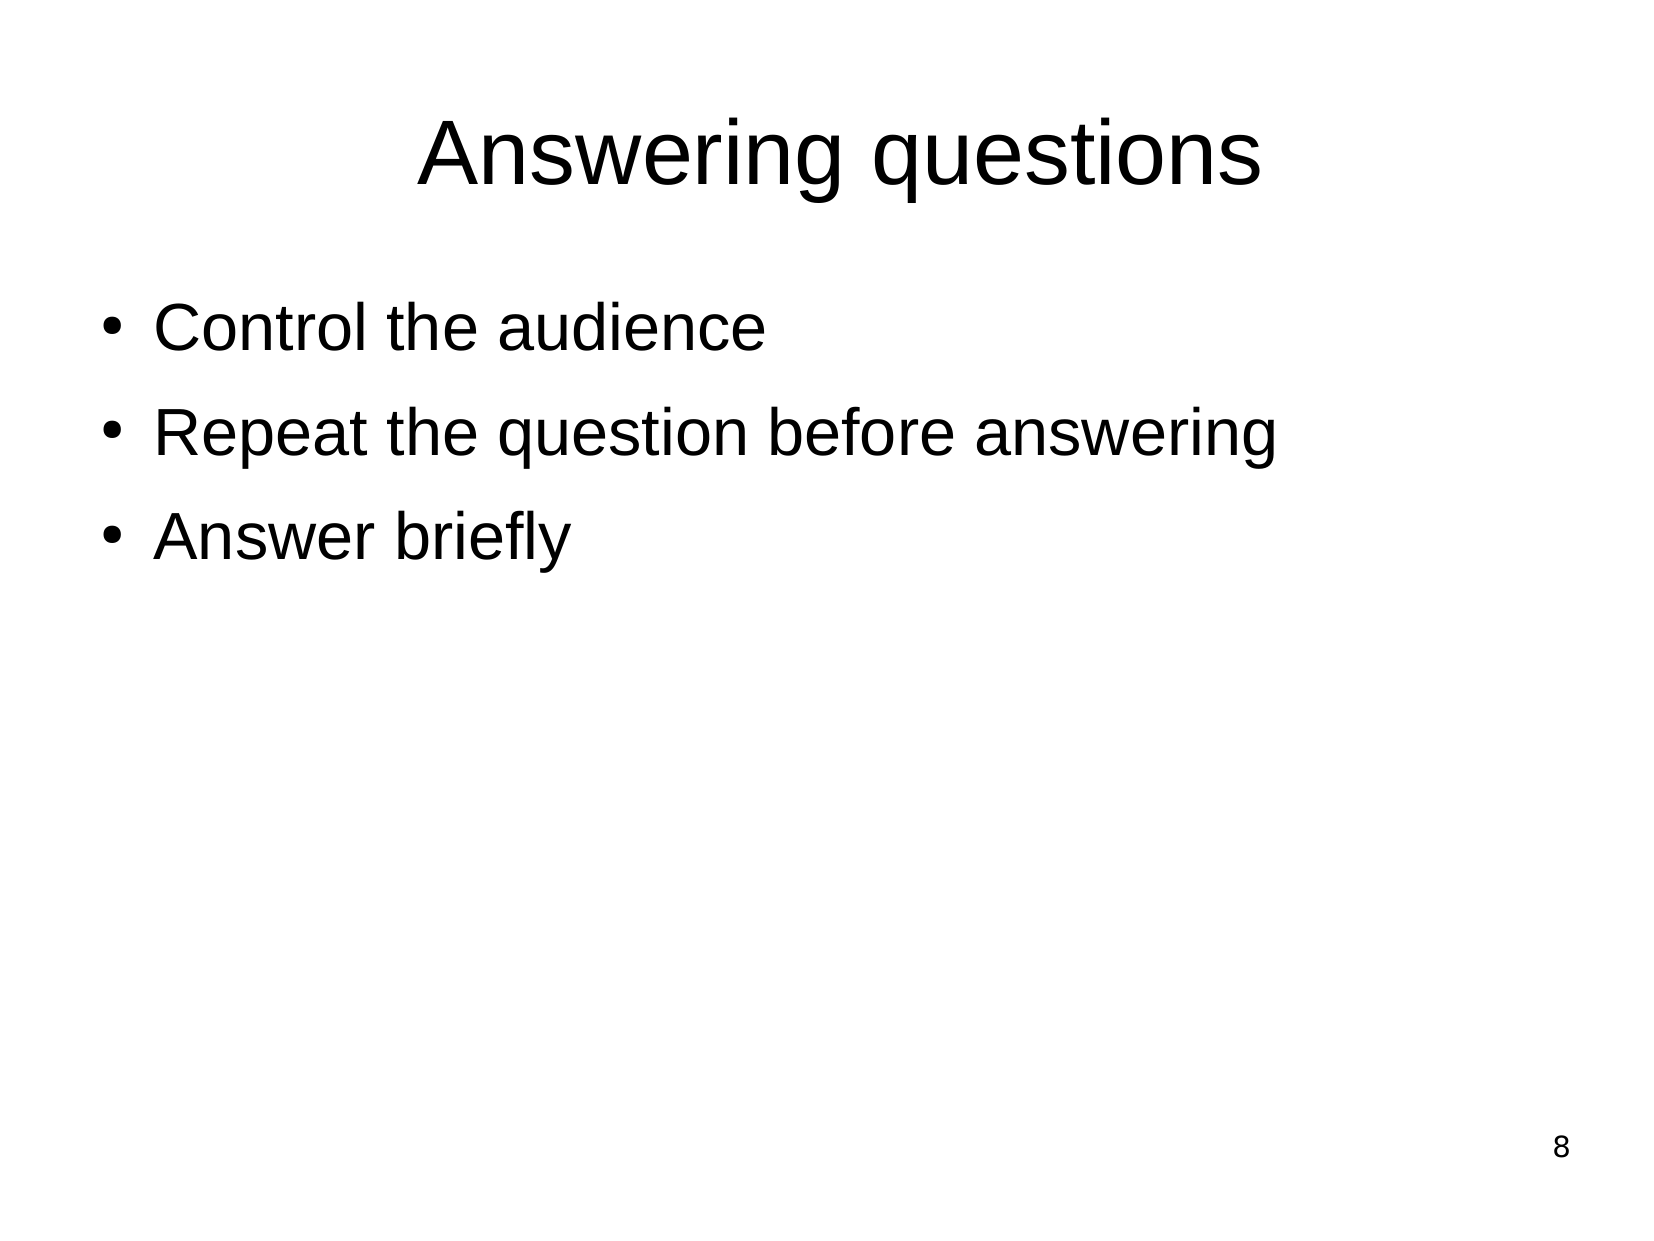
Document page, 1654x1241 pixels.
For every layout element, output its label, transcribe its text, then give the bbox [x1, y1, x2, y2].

title Answering questions [82, 49, 1571, 257]
list Control the audience Repeat the question before answering Answer briefly [82, 290, 1571, 1010]
